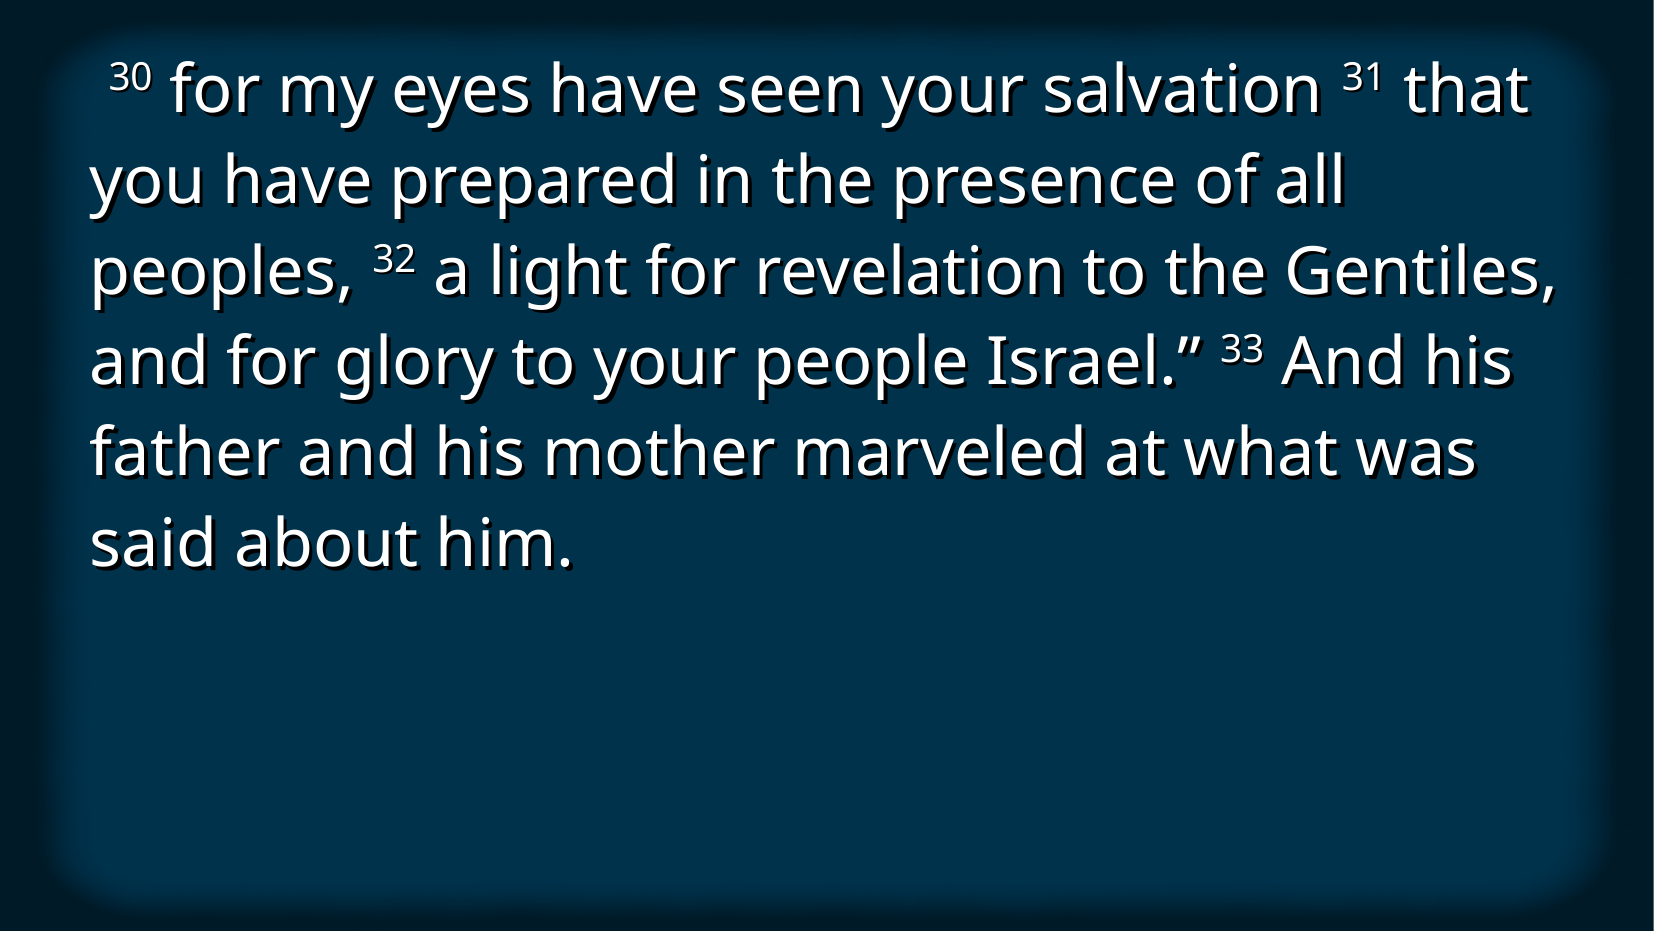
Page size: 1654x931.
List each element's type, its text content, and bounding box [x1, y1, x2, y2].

picture [0, 0, 1654, 931]
text_box 30 for my eyes have seen your salvation 31 that you have prepared in the presence of all peoples, 32 a light for revelation to the Gentiles, and for glory to your people Israel.” 33 And his father and his mother marveled at what was said about him. [75, 33, 1591, 493]
